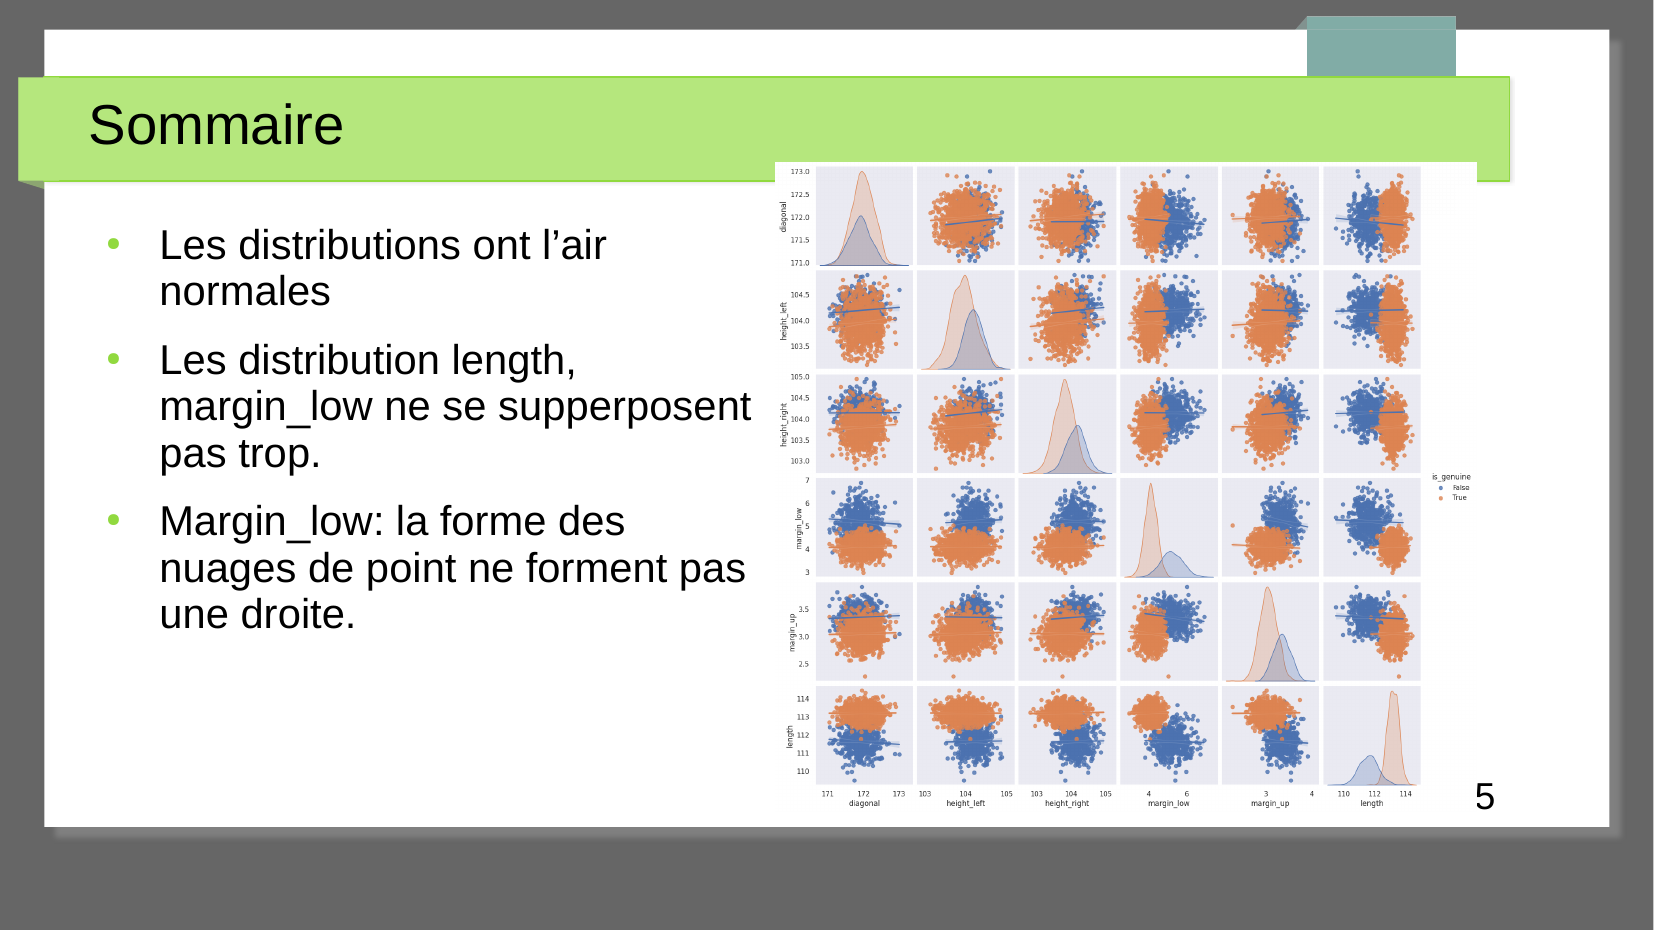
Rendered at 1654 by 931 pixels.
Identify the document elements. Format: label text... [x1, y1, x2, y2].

list Les distributions ont l’air normales Les distribution length, margin_low ne se supperposent pas trop. Margin_low: la forme des nuages de point ne forment pas une droite. [88, 221, 768, 813]
text_box <numéro> [1459, 767, 1654, 827]
picture [775, 162, 1477, 813]
title Sommaire [88, 73, 1506, 178]
